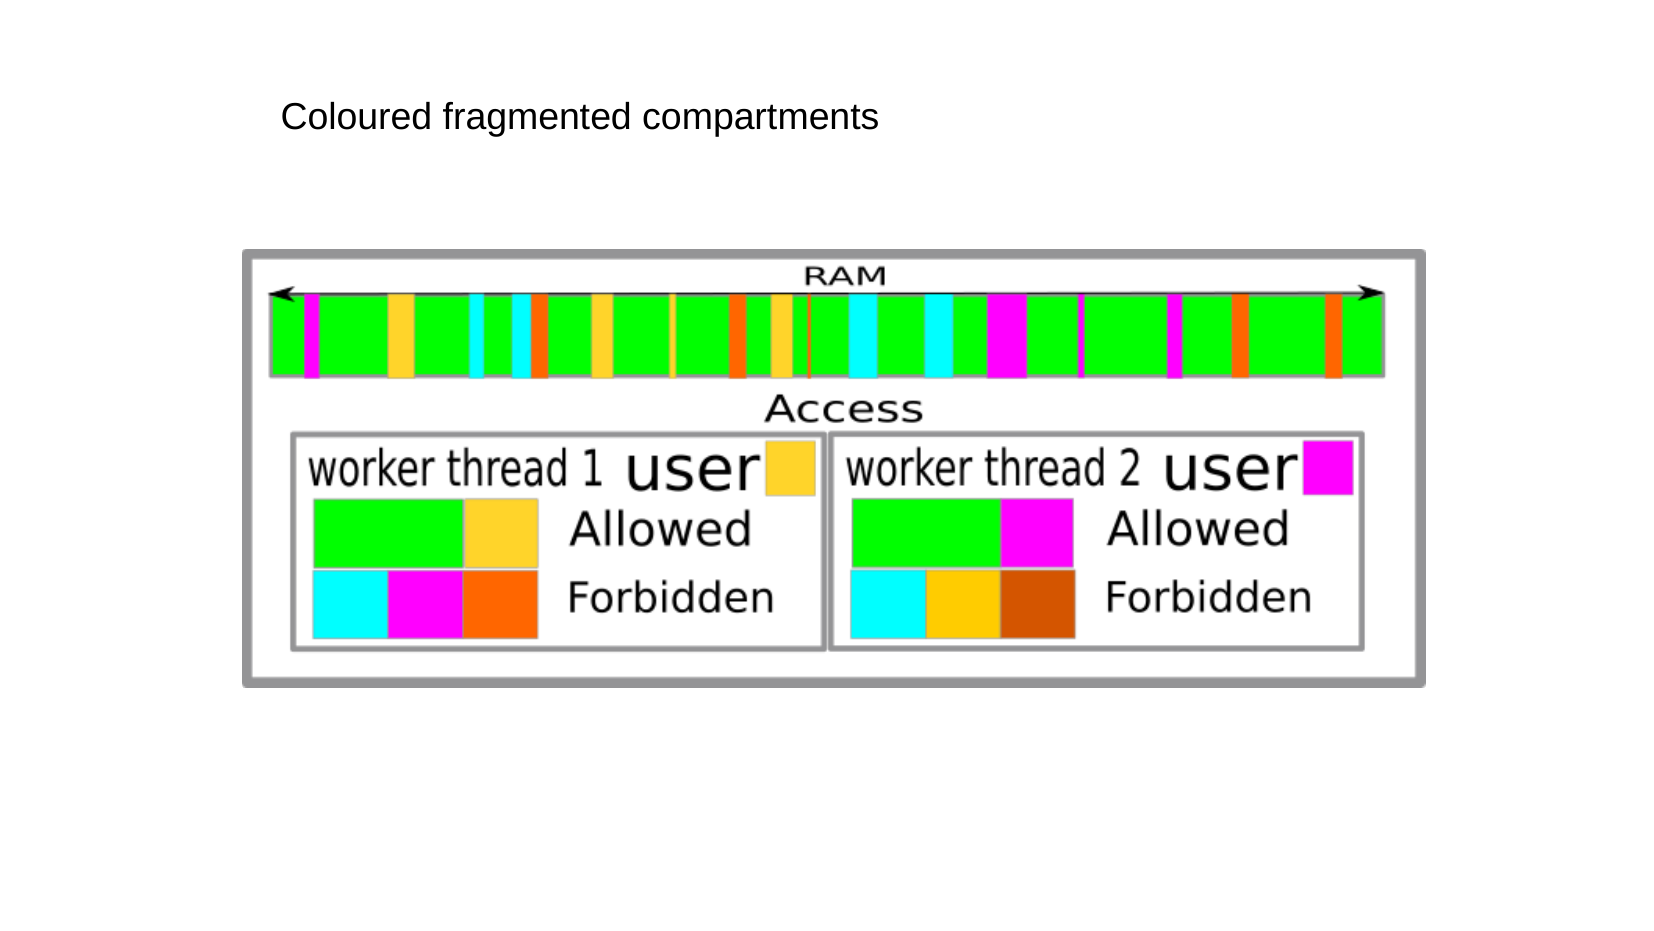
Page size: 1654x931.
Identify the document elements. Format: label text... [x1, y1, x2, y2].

picture [242, 249, 1426, 688]
text_box Coloured fragmented compartments [265, 88, 895, 146]
